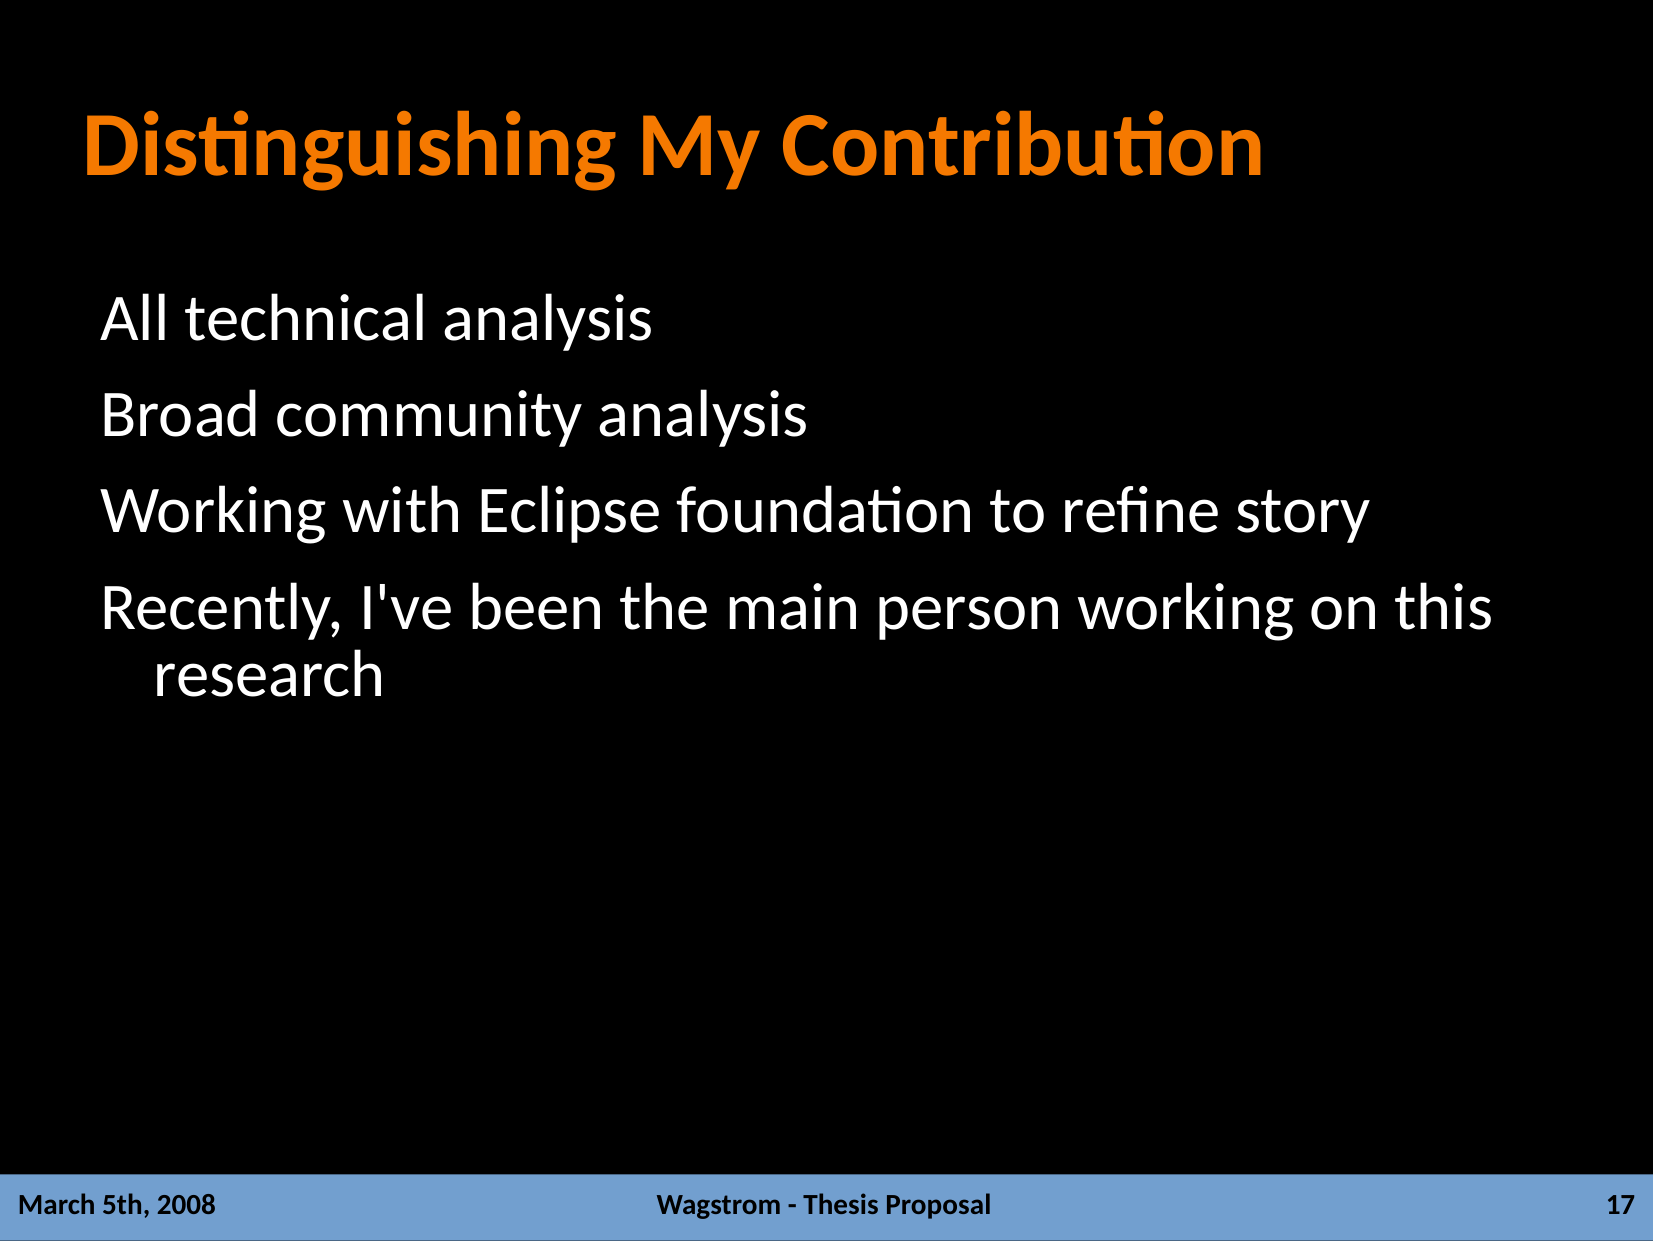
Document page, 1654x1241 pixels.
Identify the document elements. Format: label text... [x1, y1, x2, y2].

list All technical analysis Broad community analysis Working with Eclipse foundation to refine story Recently, I've been the main person working on this research [82, 290, 1571, 1095]
title Distinguishing My Contribution [82, 56, 1571, 250]
